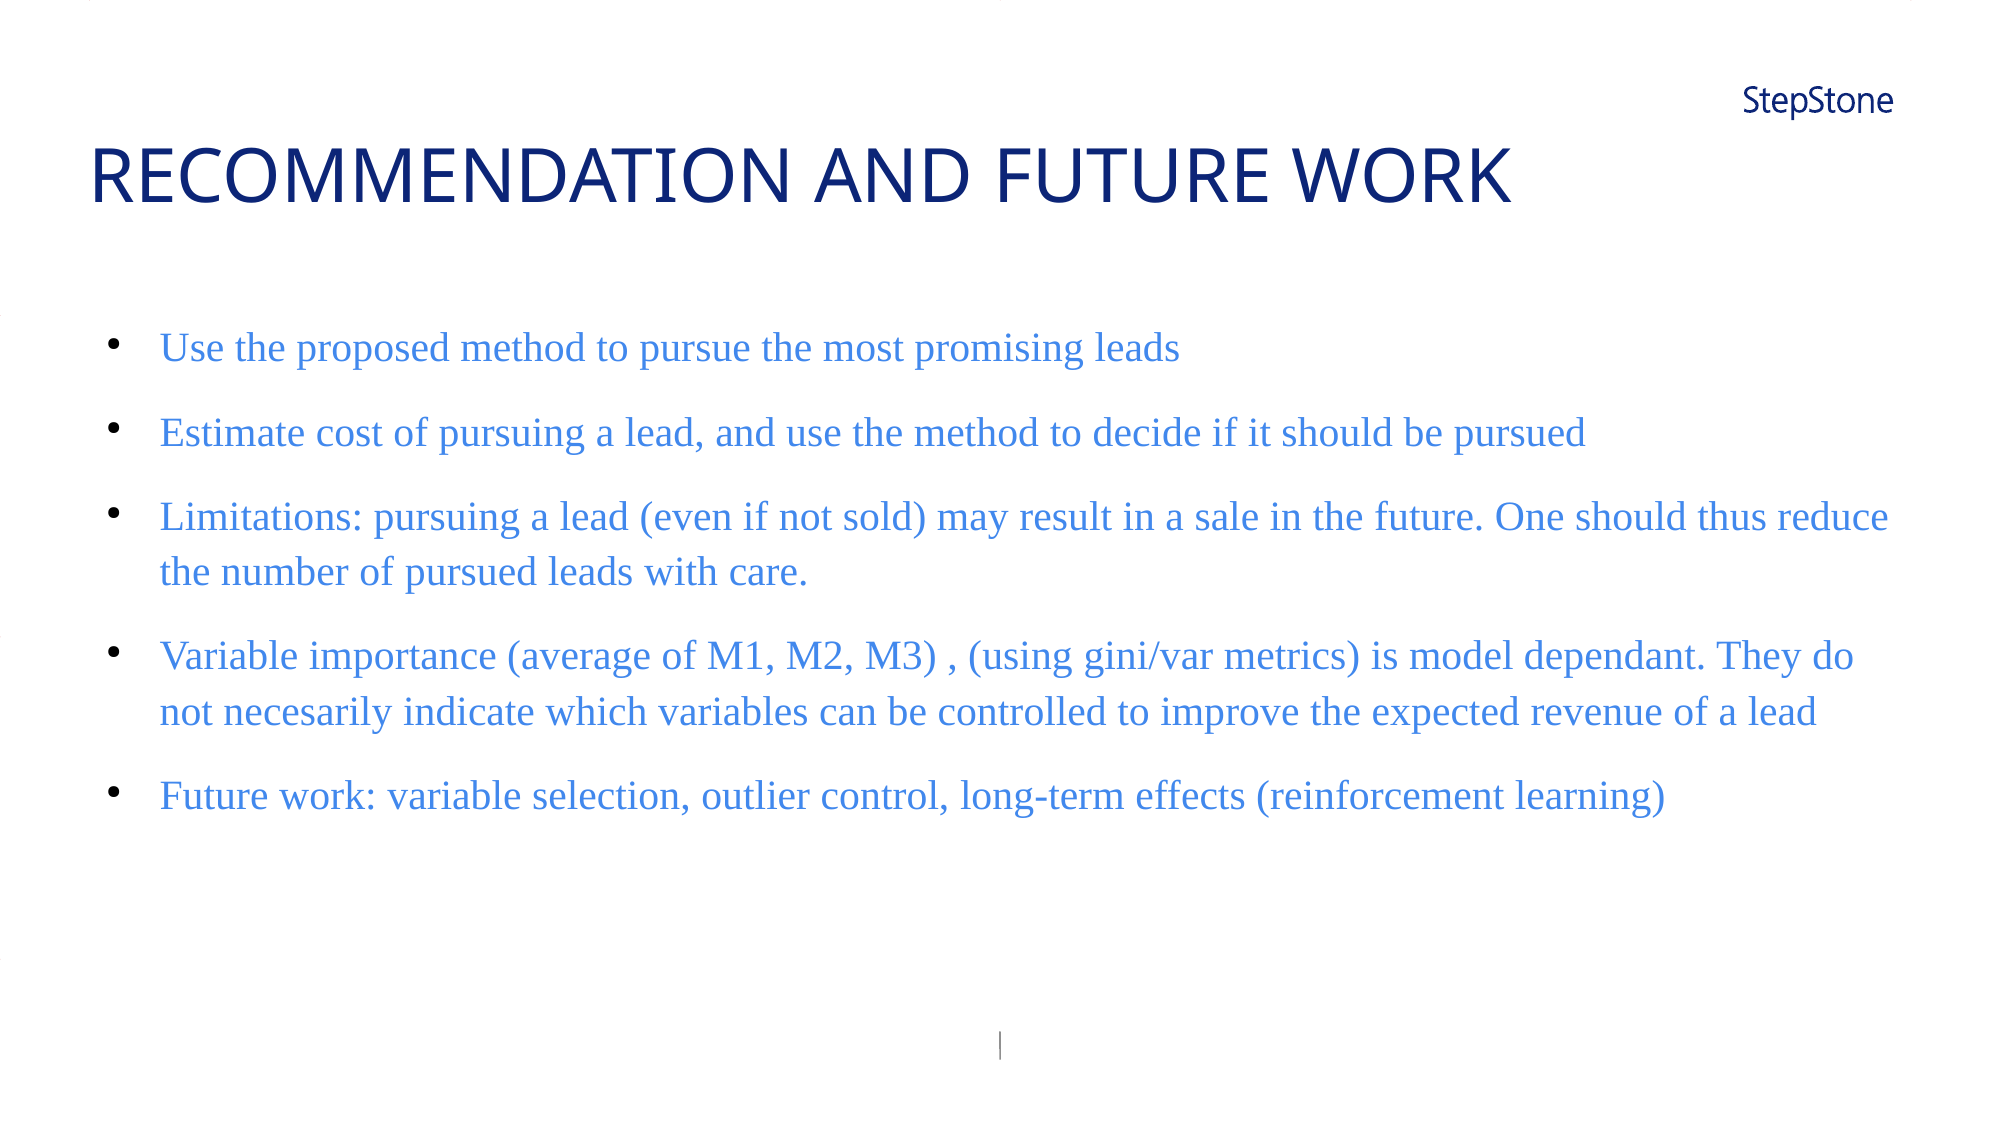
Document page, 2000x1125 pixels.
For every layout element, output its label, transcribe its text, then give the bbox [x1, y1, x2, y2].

title Recommendation and future work [88, 137, 1662, 314]
list Use the proposed method to pursue the most promising leads Estimate cost of pursuing a lead, and use the method to decide if it should be pursued Limitations: pursuing a lead (even if not sold) may result in a sale in the future. One should thus reduce the number of pursued leads with care. Variable importance (average of M1, M2, M3) , (using gini/var metrics) is model dependant. They do not necesarily indicate which variables can be controlled to improve the expected revenue of a lead Future work: variable selection, outlier control, long-term effects (reinforcement learning) [88, 314, 1912, 959]
